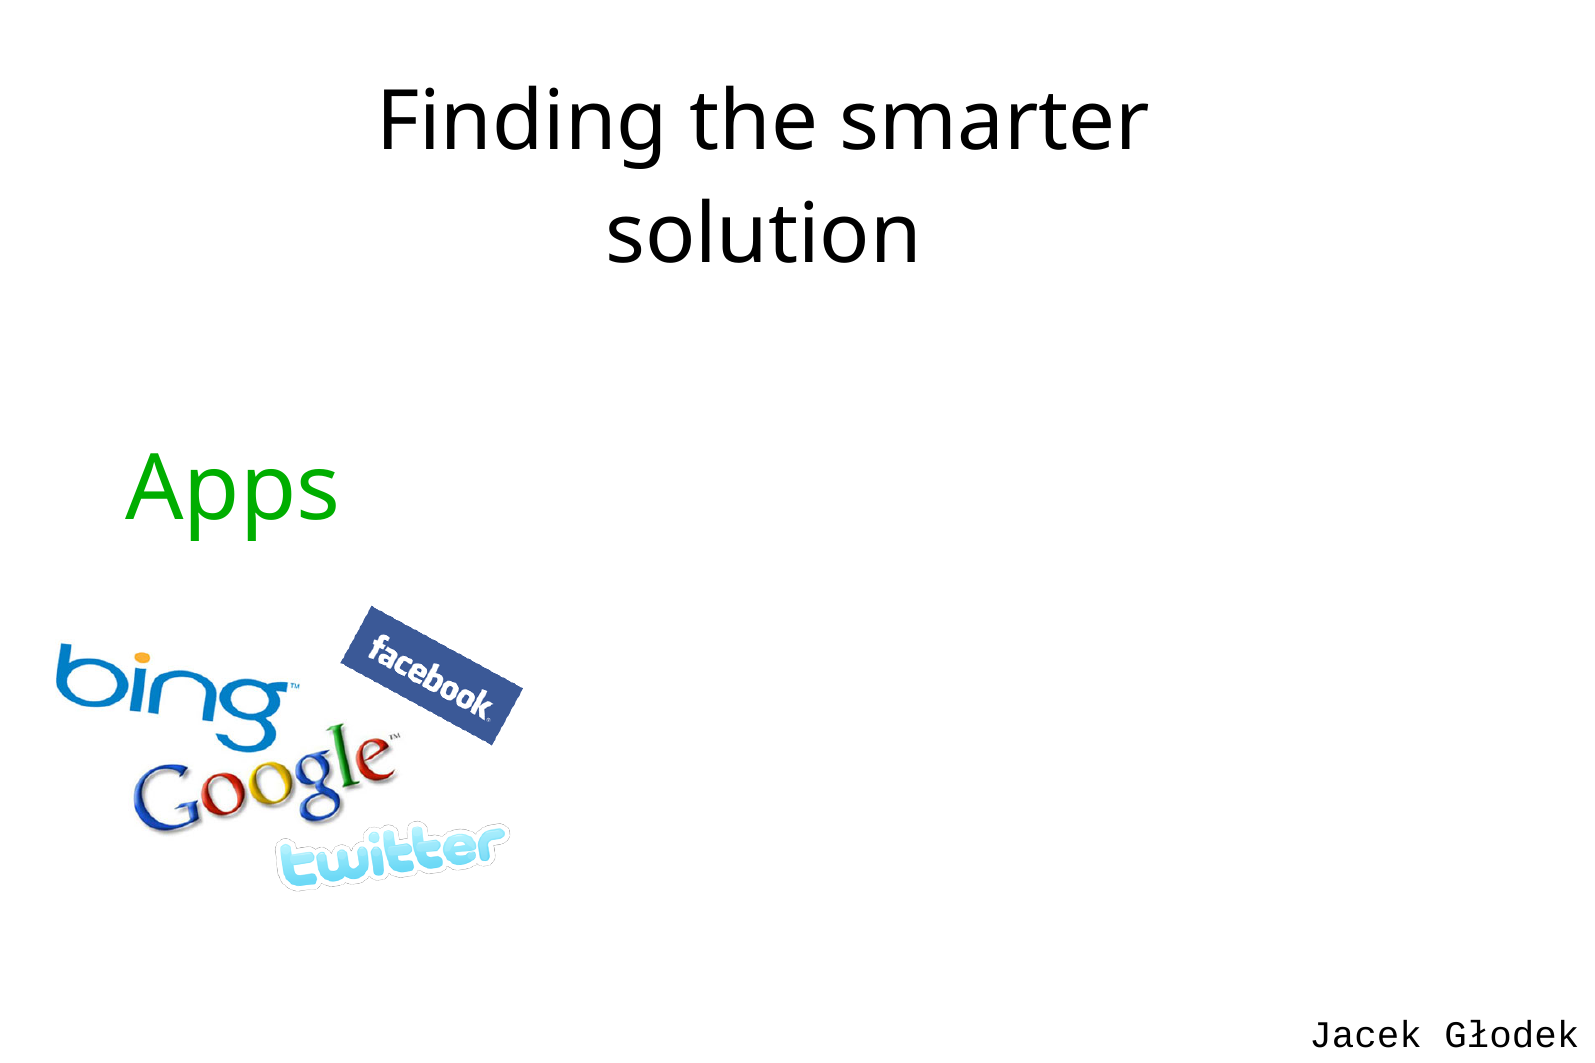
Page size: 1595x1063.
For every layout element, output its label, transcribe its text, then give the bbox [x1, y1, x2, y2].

text_box Apps [110, 414, 387, 565]
picture [32, 601, 530, 905]
text_box Jacek Głodek [1294, 1008, 1595, 1063]
text_box Finding the smarter solution [258, 53, 1270, 273]
